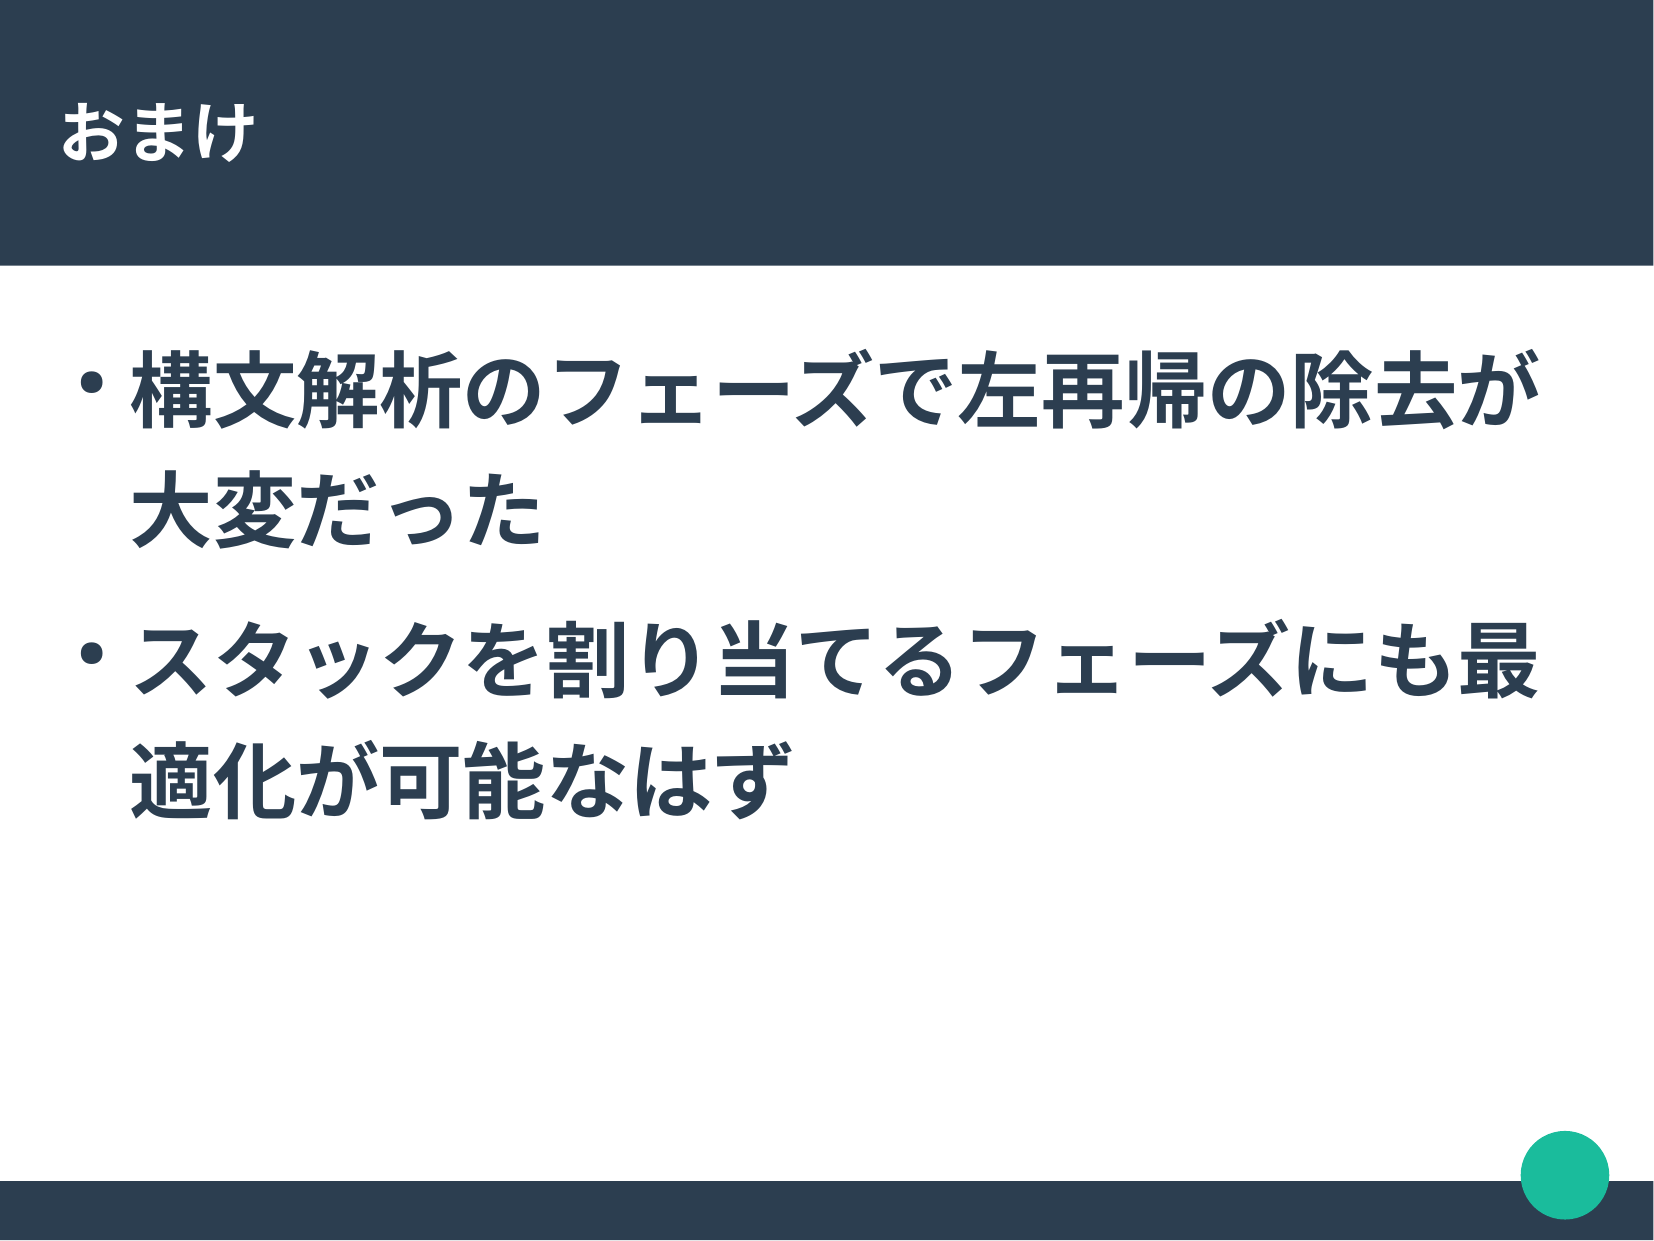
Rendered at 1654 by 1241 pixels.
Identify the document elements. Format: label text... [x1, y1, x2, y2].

title おまけ [59, 49, 1595, 207]
list 構文解析のフェーズで左再帰の除去が大変だった スタックを割り当てるフェーズにも最適化が可能なはず [59, 324, 1595, 1152]
